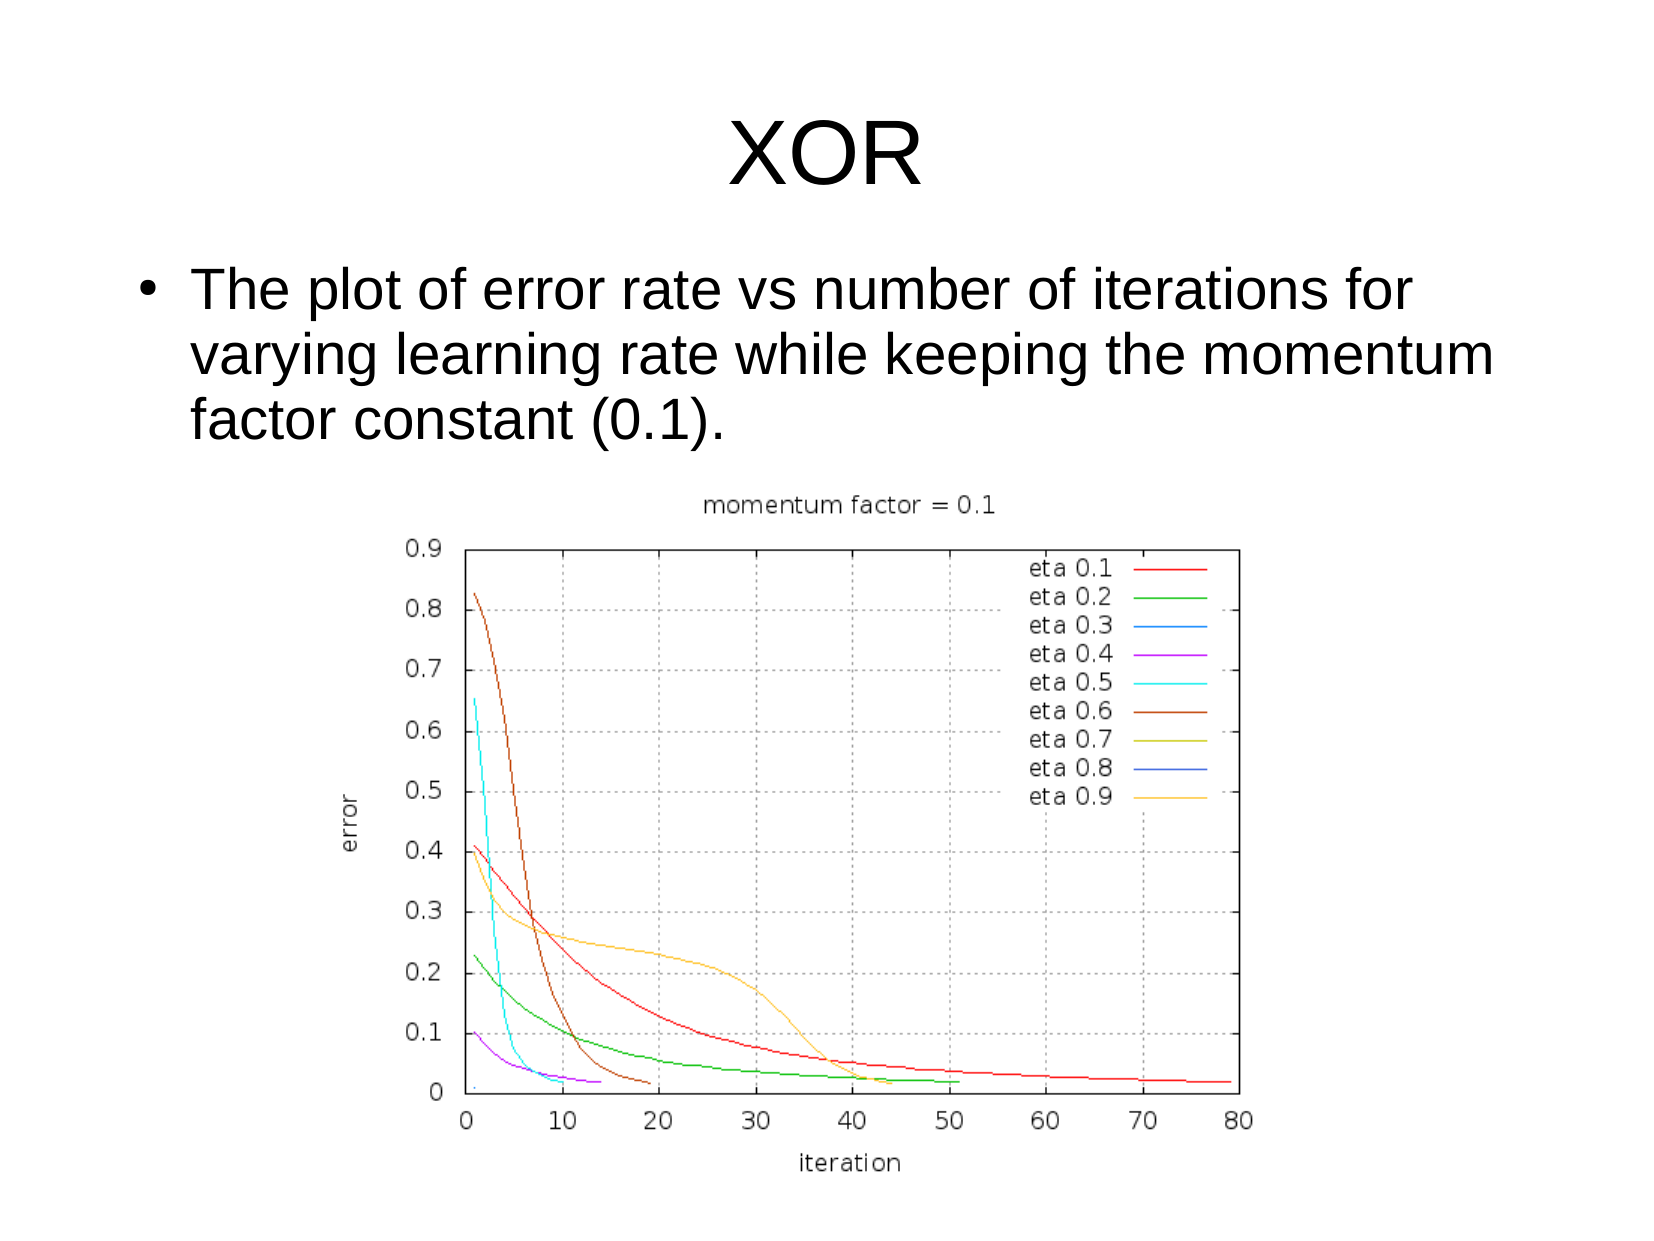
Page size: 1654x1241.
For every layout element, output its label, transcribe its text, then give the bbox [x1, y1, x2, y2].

title XOR [82, 49, 1571, 257]
picture [330, 464, 1290, 1185]
list The plot of error rate vs number of iterations for varying learning rate while keeping the momentum factor constant (0.1). [120, 256, 1516, 1010]
